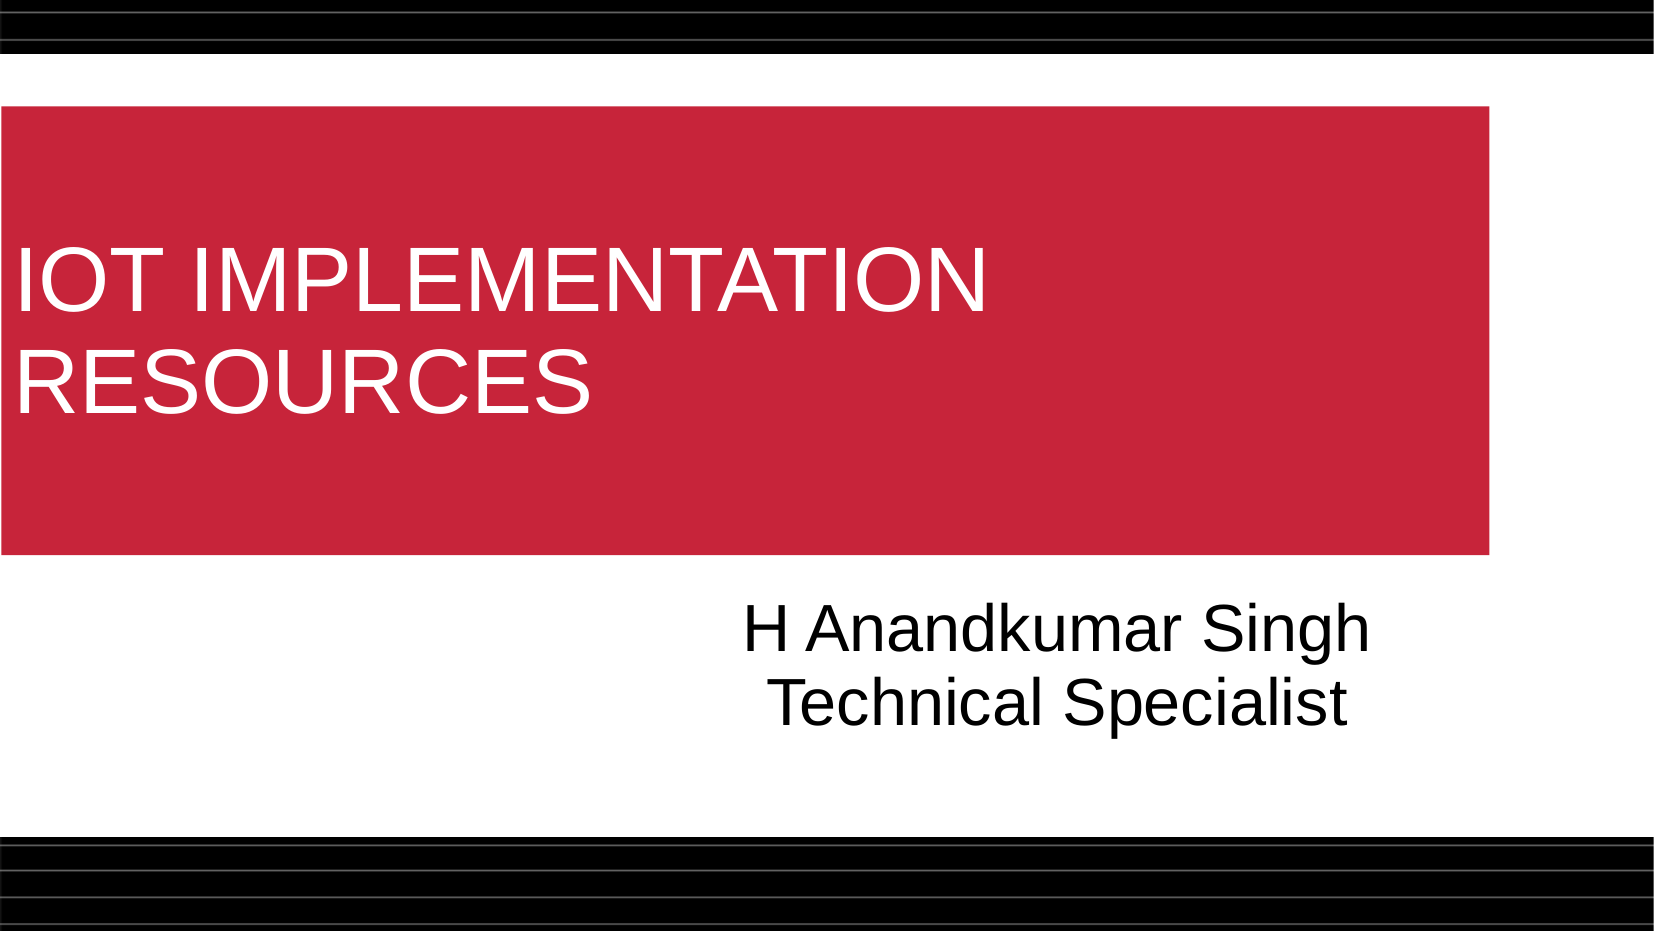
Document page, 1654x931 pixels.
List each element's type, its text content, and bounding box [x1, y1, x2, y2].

subtitle H Anandkumar Singh Technical Specialist [625, 590, 1489, 804]
title IOT IMPLEMENTATION RESOURCES [1, 106, 1490, 556]
picture [0, 0, 1654, 54]
picture [0, 837, 1654, 931]
